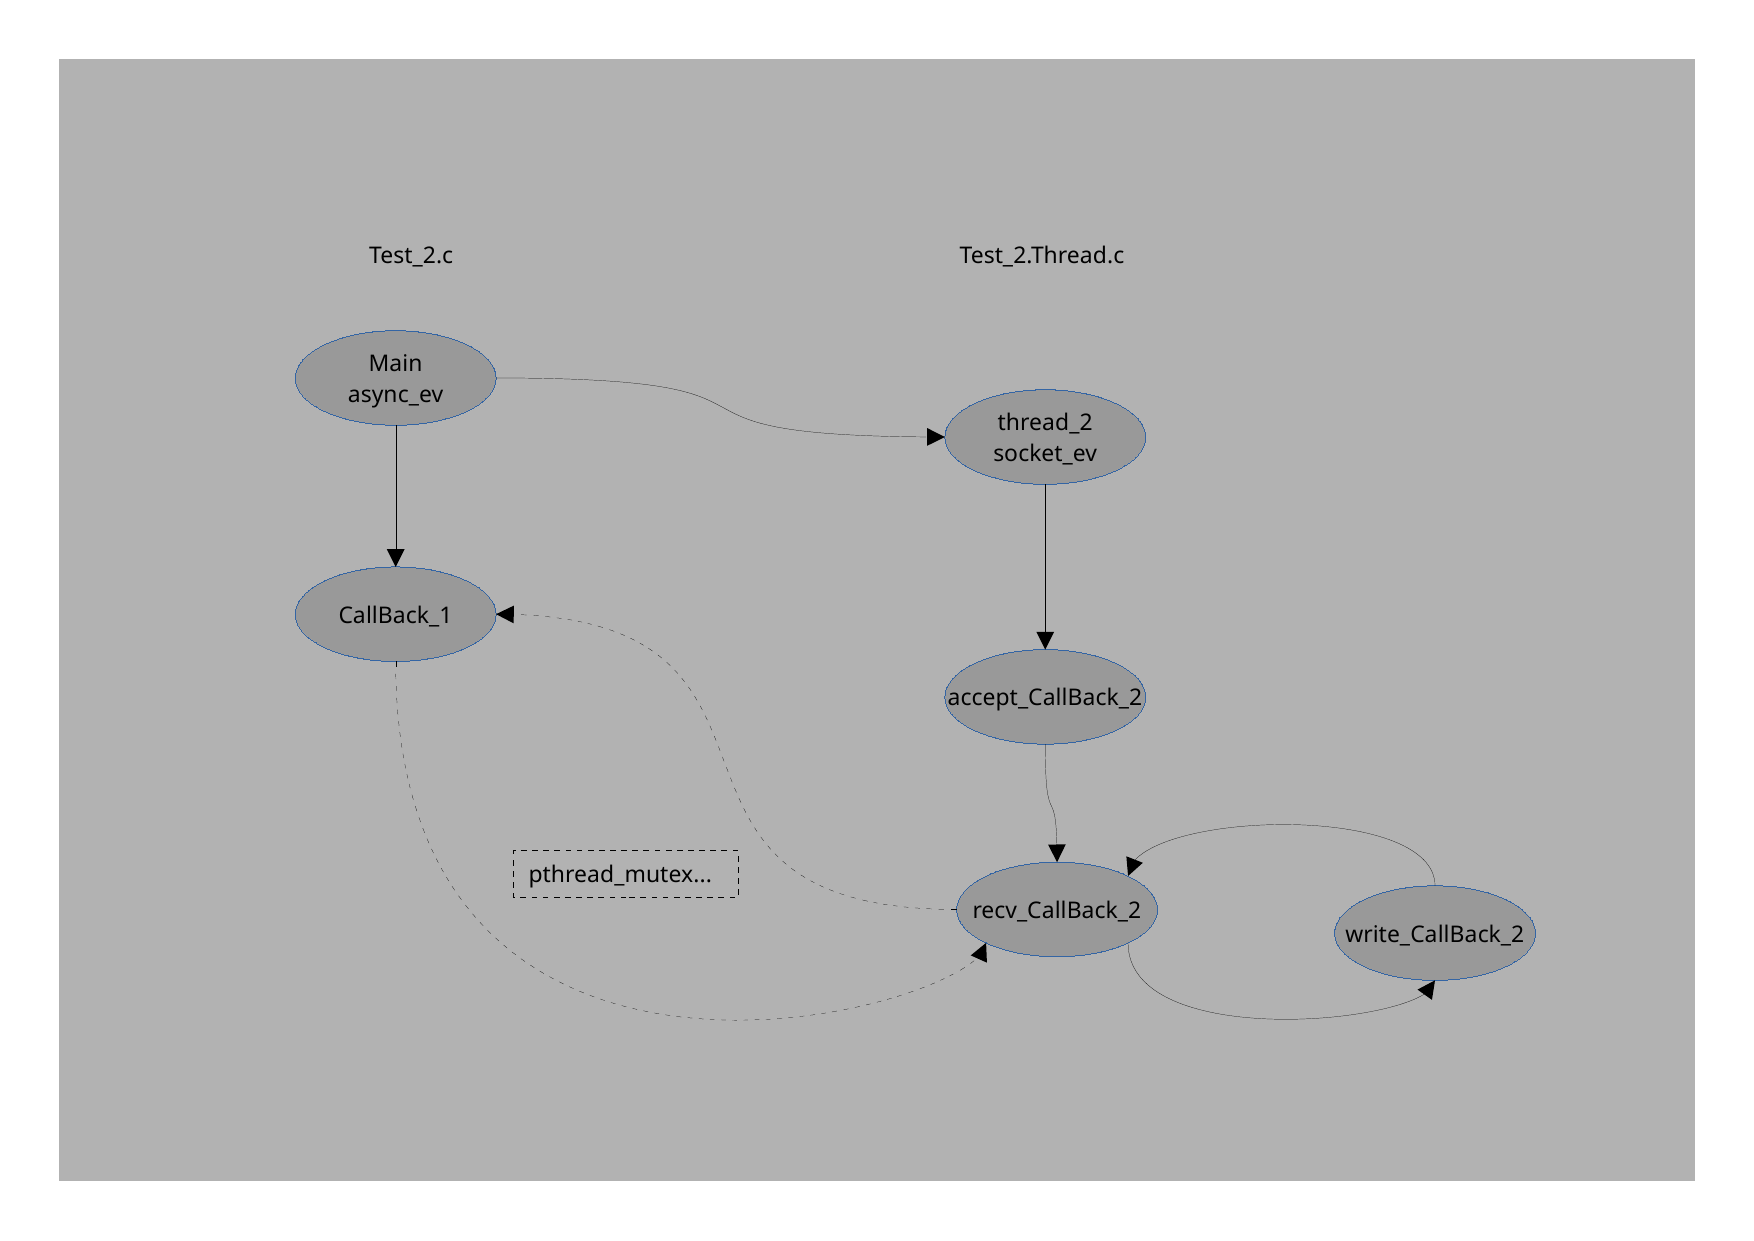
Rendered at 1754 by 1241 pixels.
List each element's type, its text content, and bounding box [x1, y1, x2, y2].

text_box thread_2 socket_ev [944, 389, 1146, 485]
text_box Test_2.c [354, 231, 473, 272]
text_box accept_CallBack_2 [944, 649, 1146, 745]
text_box write_CallBack_2 [1334, 885, 1536, 981]
text_box Test_2.Thread.c [944, 231, 1146, 272]
text_box Main async_ev [295, 330, 497, 426]
text_box CallBack_1 [295, 566, 497, 662]
text_box pthread_mutex... [513, 850, 739, 898]
text_box recv_CallBack_2 [956, 862, 1158, 957]
